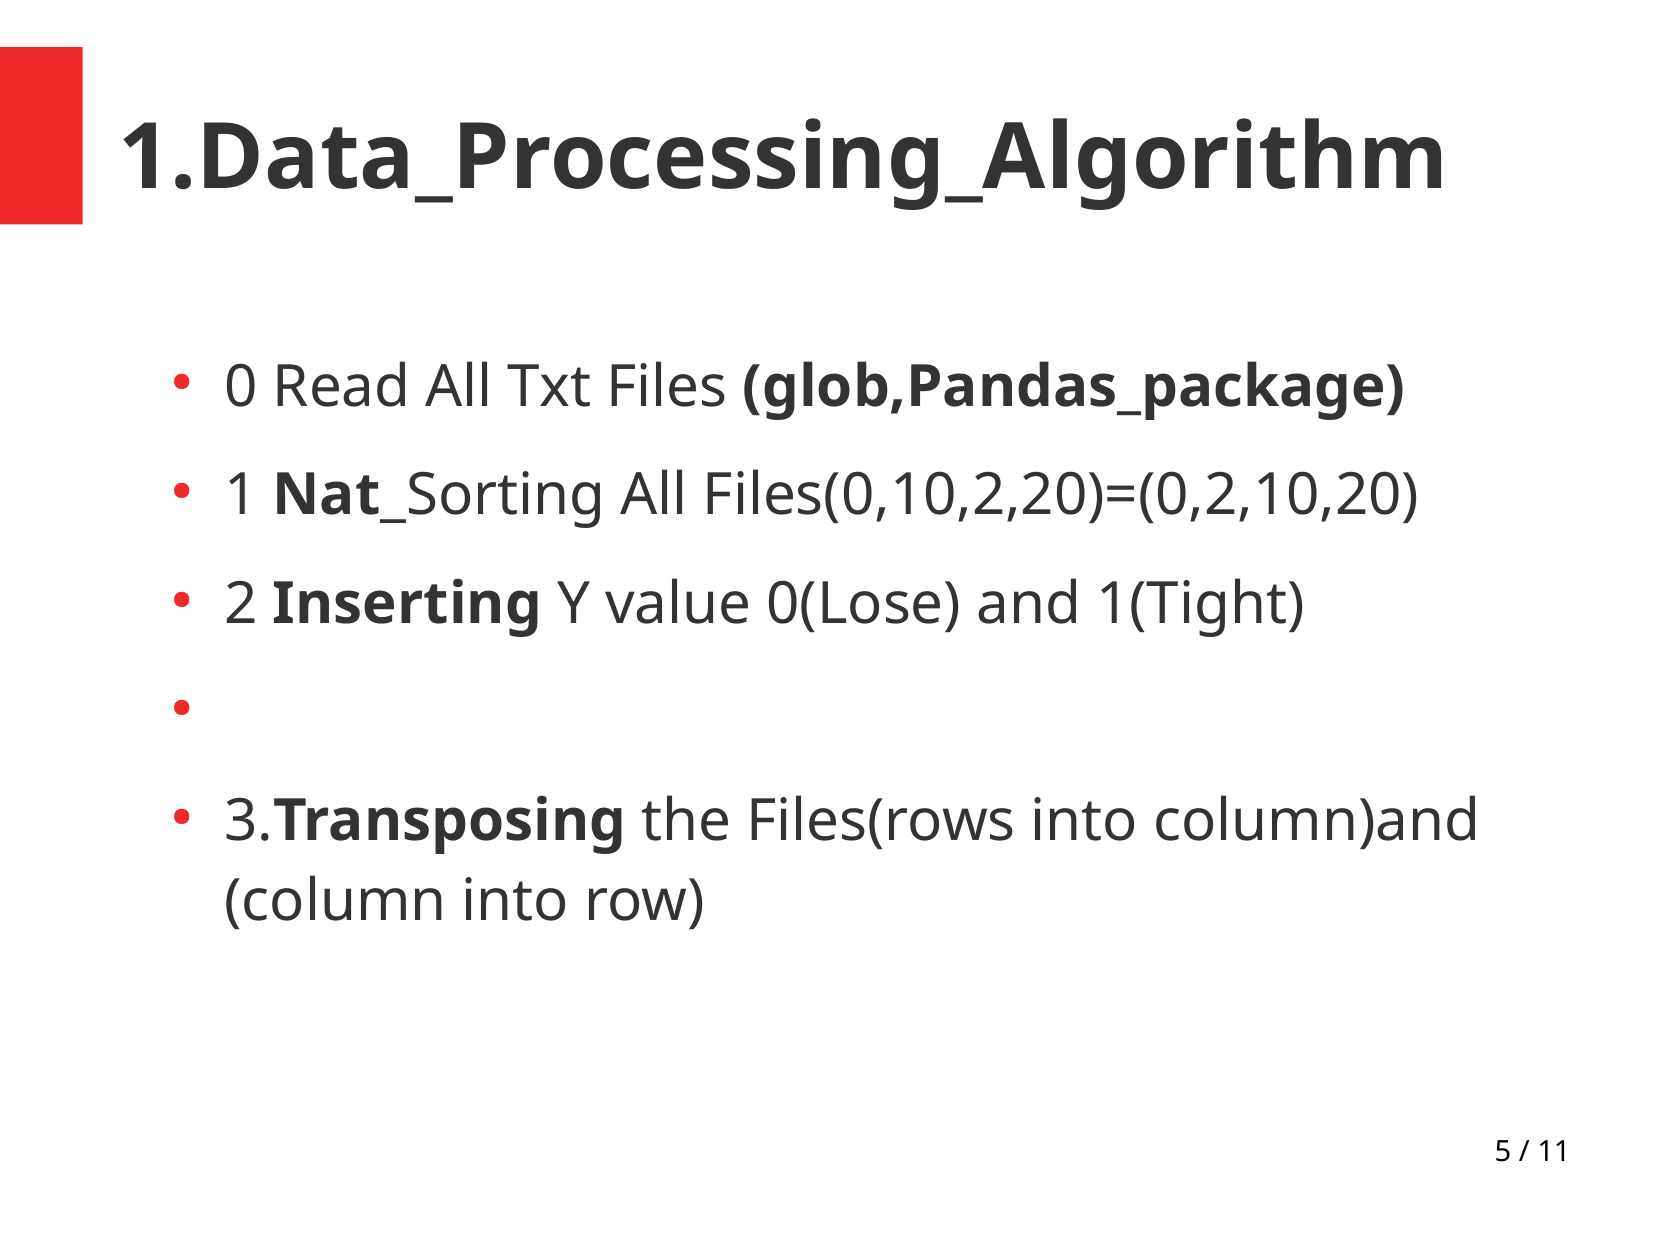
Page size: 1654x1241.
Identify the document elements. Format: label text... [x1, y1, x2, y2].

title 1.Data_Processing_Algorithm [118, 45, 1571, 260]
list 0 Read All Txt Files (glob,Pandas_package) 1 Nat_Sorting All Files(0,10,2,20)=(0,2,10,20) 2 Inserting Y value 0(Lose) and 1(Tight) 3.Transposing the Files(rows into column)and (column into row) [153, 343, 1571, 1063]
